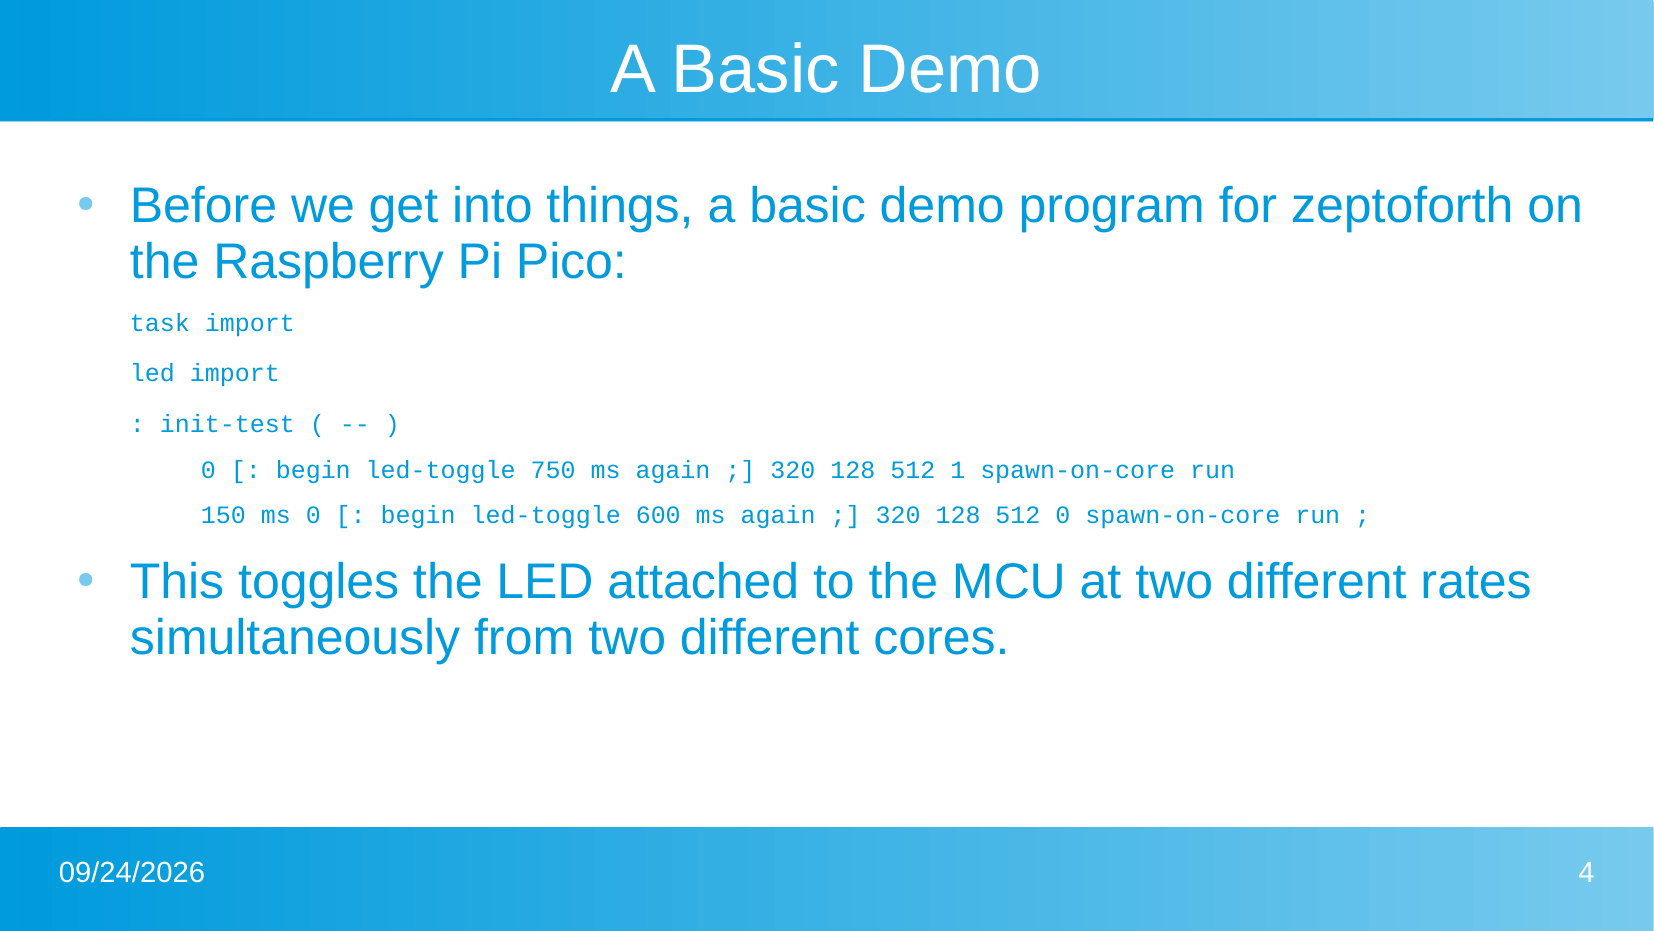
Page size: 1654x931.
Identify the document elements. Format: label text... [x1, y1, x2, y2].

title A Basic Demo [59, 29, 1595, 108]
list Before we get into things, a basic demo program for zeptoforth on the Raspberry Pi Pico: task import led import : init-test ( -- ) 0 [: begin led-toggle 750 ms again ;] 320 128 512 1 spawn-on-core run 150 ms 0 [: begin led-toggle 600 ms again ;] 320 128 512 0 spawn-on-core run ; This toggles the LED attached to the MCU at two different rates simultaneously from two different cores. [59, 177, 1595, 768]
